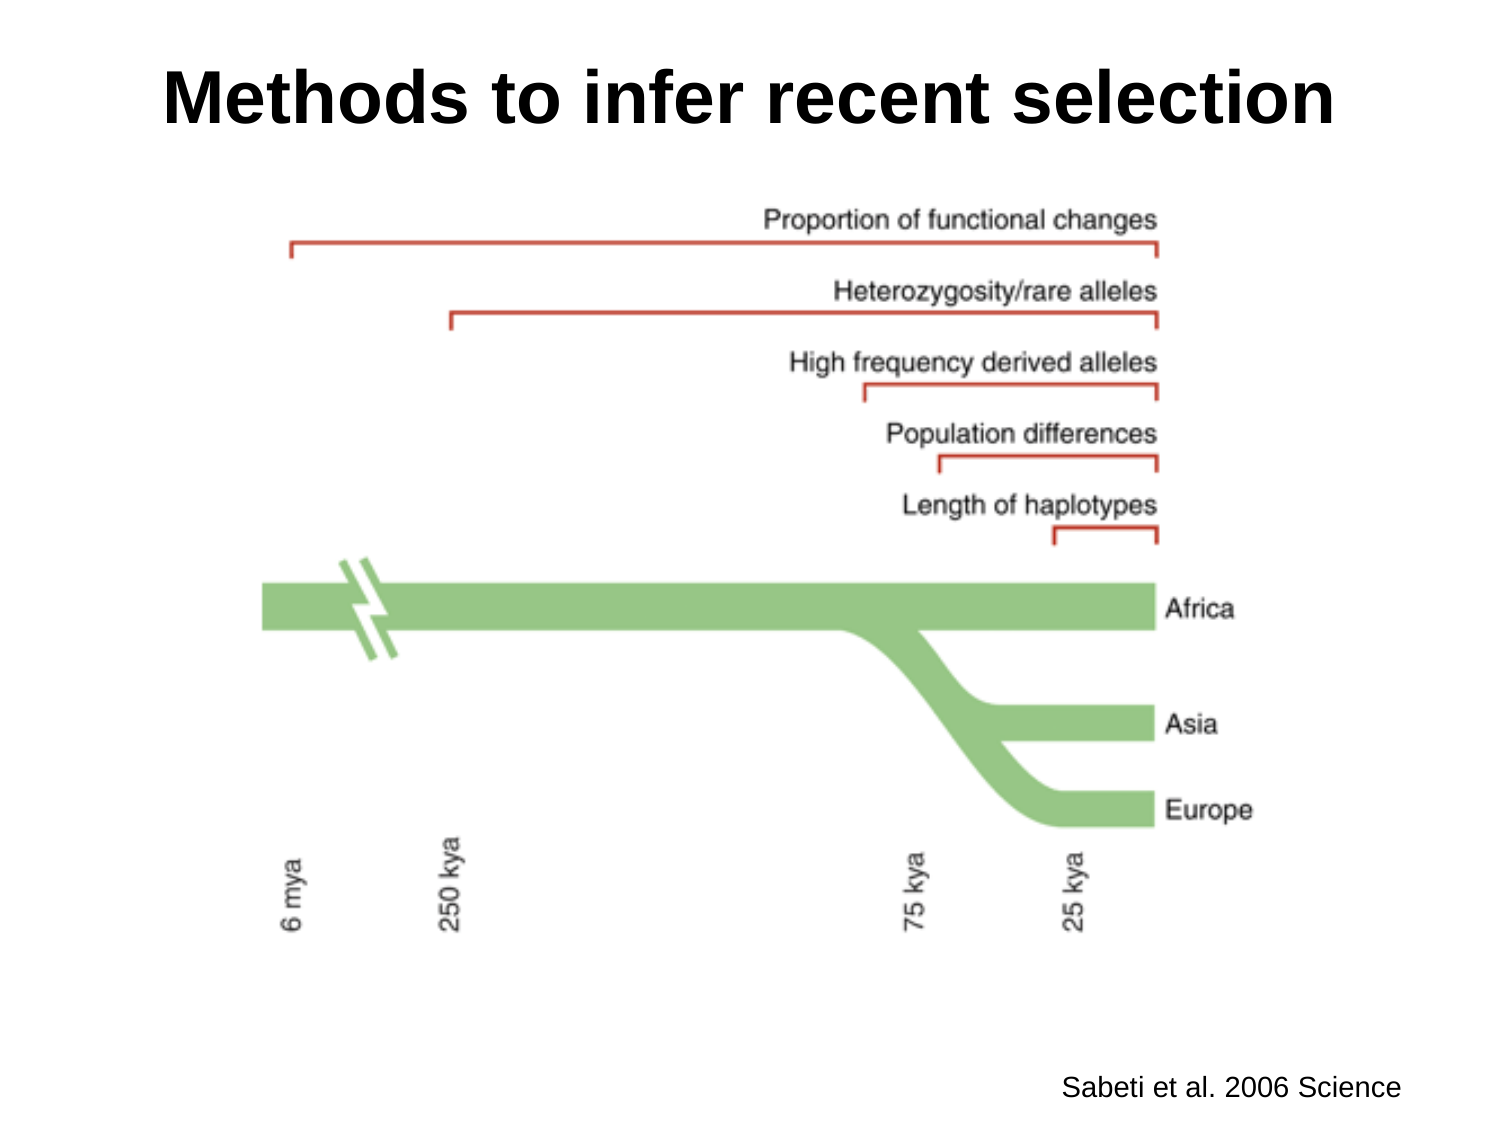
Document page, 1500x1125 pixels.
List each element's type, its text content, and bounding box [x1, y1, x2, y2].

text_box Methods to infer recent selection [74, 0, 1425, 188]
picture [247, 188, 1268, 940]
text_box Sabeti et al. 2006 Science [1046, 1060, 1500, 1112]
